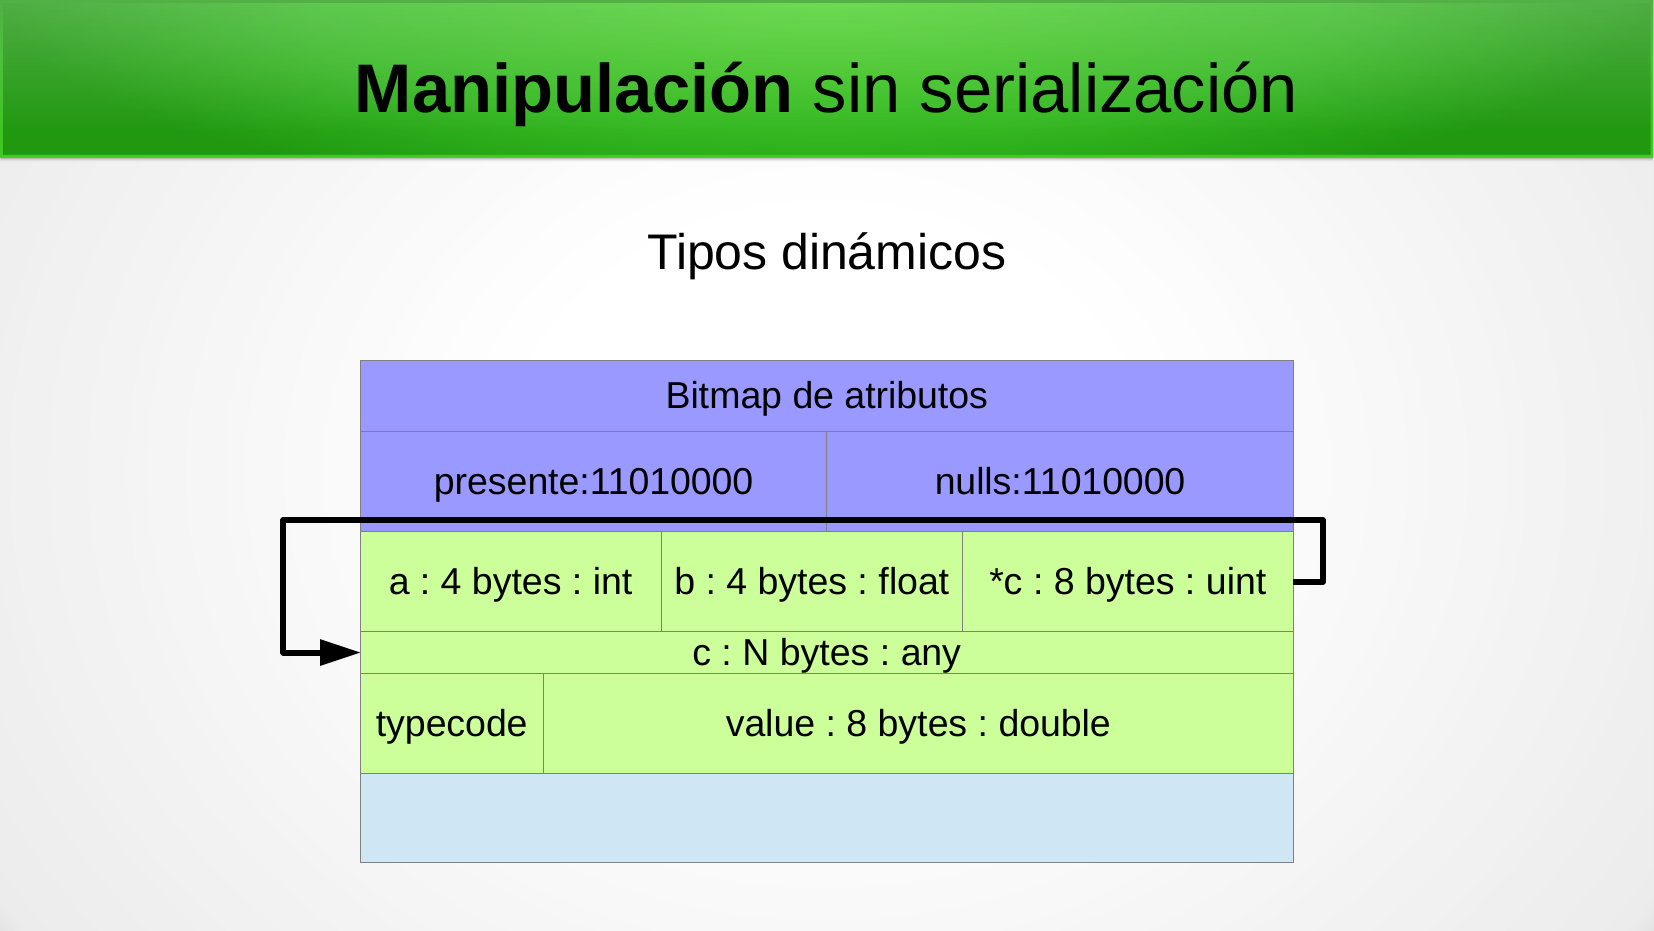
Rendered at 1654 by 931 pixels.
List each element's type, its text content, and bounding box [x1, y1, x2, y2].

text_box presente:11010000 [360, 523, 826, 531]
list Tipos dinámicos [82, 224, 1571, 319]
text_box nulls:11010000 [826, 431, 1294, 517]
text_box *c : 8 bytes : uint [962, 531, 1294, 631]
text_box nulls:11010000 [826, 523, 1294, 531]
text_box [360, 774, 1294, 863]
title Manipulación sin serialización [82, 35, 1571, 142]
text_box presente:11010000 [360, 431, 826, 517]
text_box typecode [360, 673, 543, 774]
text_box b : 4 bytes : float [662, 531, 962, 631]
text_box c : N bytes : any [360, 631, 1294, 673]
text_box value : 8 bytes : double [543, 673, 1294, 774]
text_box Bitmap de atributos [360, 360, 1294, 431]
text_box a : 4 bytes : int [360, 531, 662, 632]
